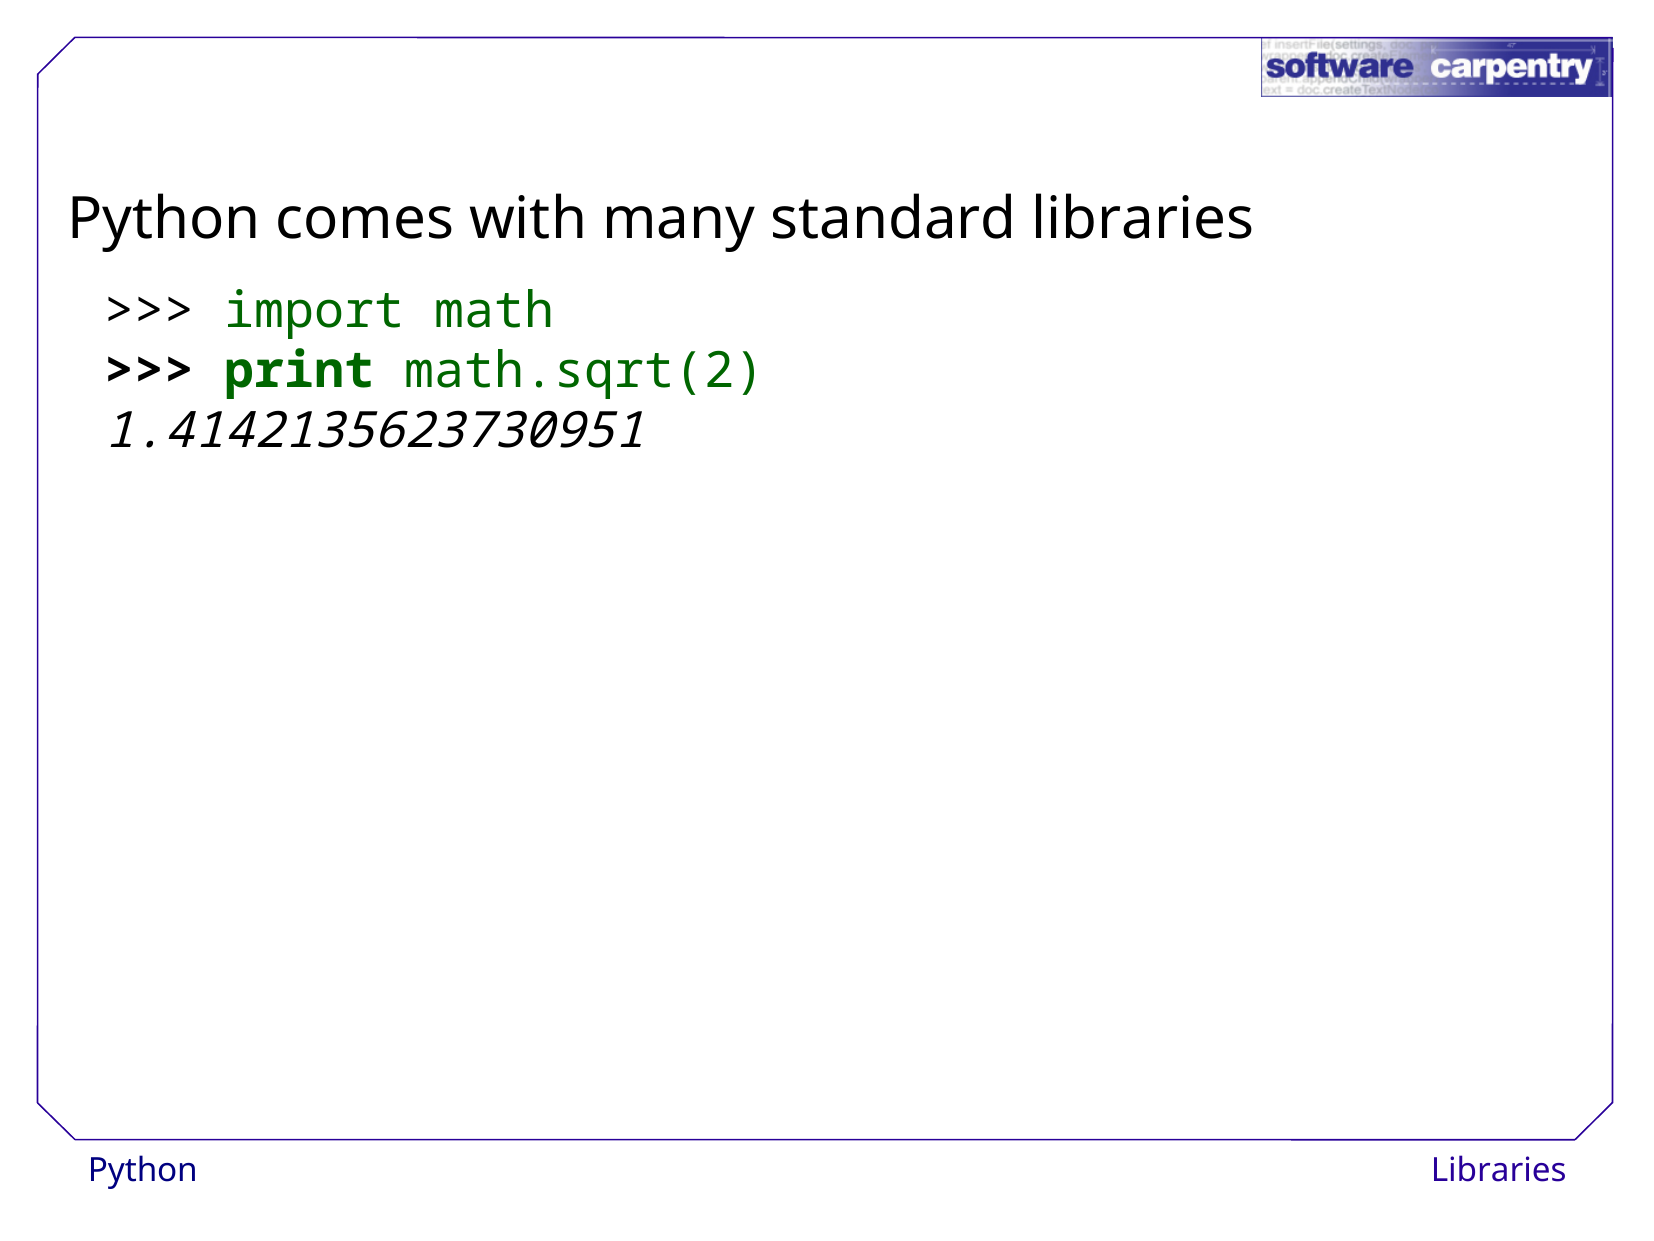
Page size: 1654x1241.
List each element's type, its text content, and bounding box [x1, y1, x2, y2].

text_box Python comes with many standard libraries [52, 138, 1419, 259]
picture [1261, 39, 1613, 97]
text_box >>> import math >>> print math.sqrt(2) 1.4142135623730951 [89, 270, 1517, 1084]
